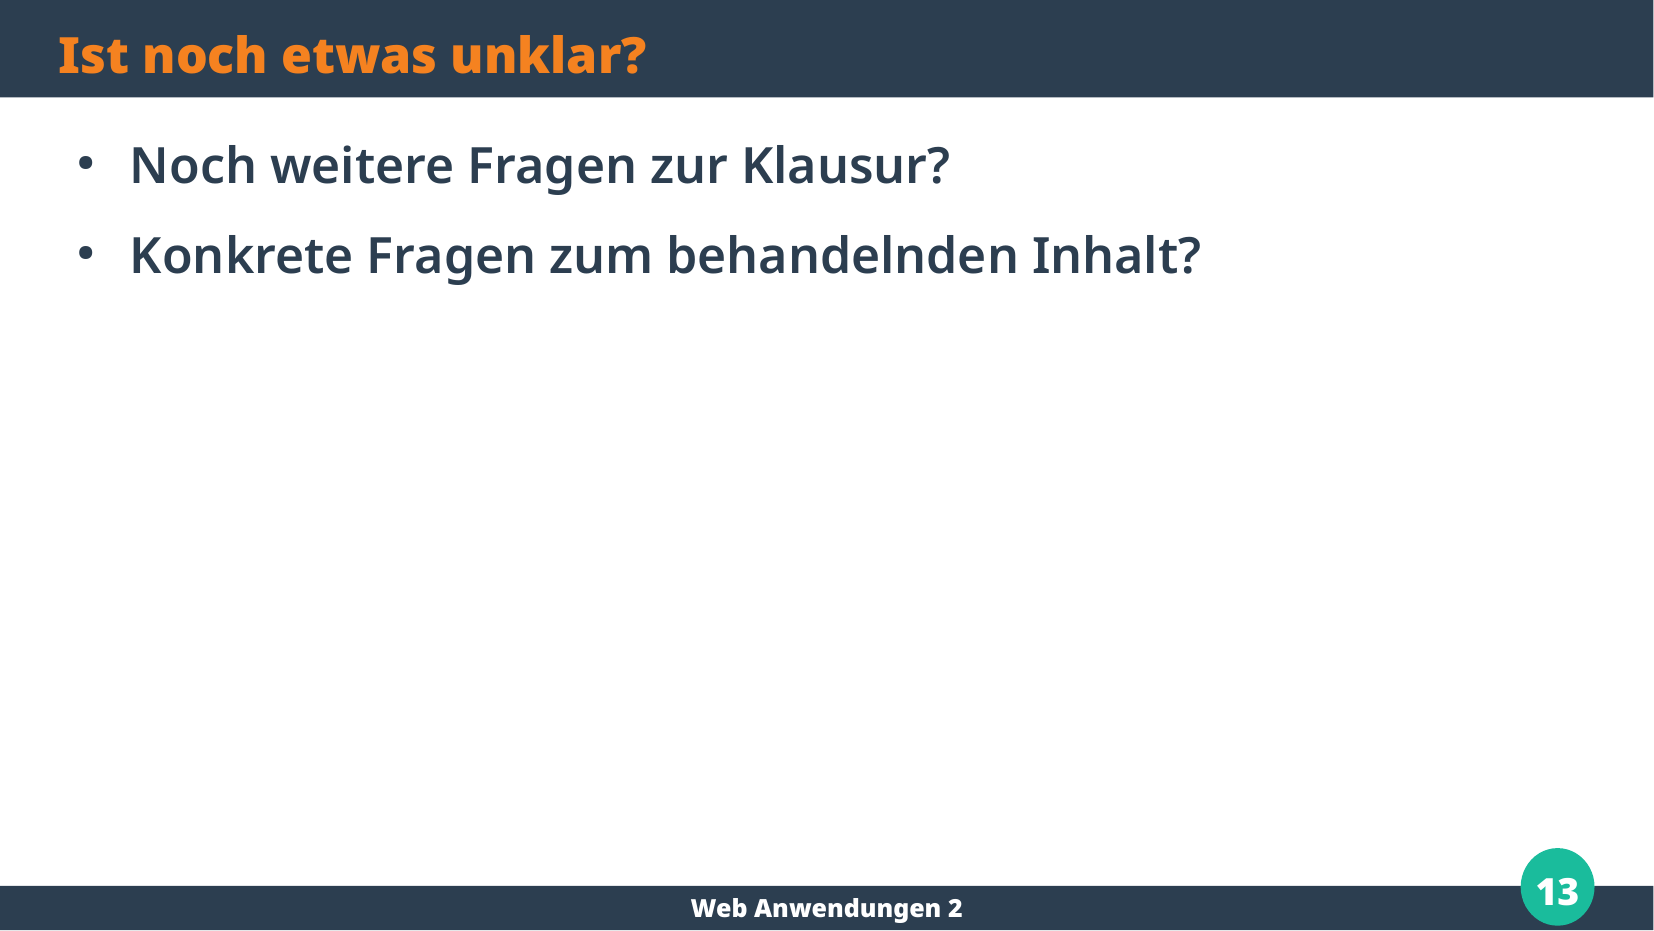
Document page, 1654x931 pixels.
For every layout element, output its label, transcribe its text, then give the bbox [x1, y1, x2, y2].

title Ist noch etwas unklar? [59, 8, 1595, 89]
list Noch weitere Fragen zur Klausur? Konkrete Fragen zum behandelnden Inhalt? [59, 129, 1595, 864]
